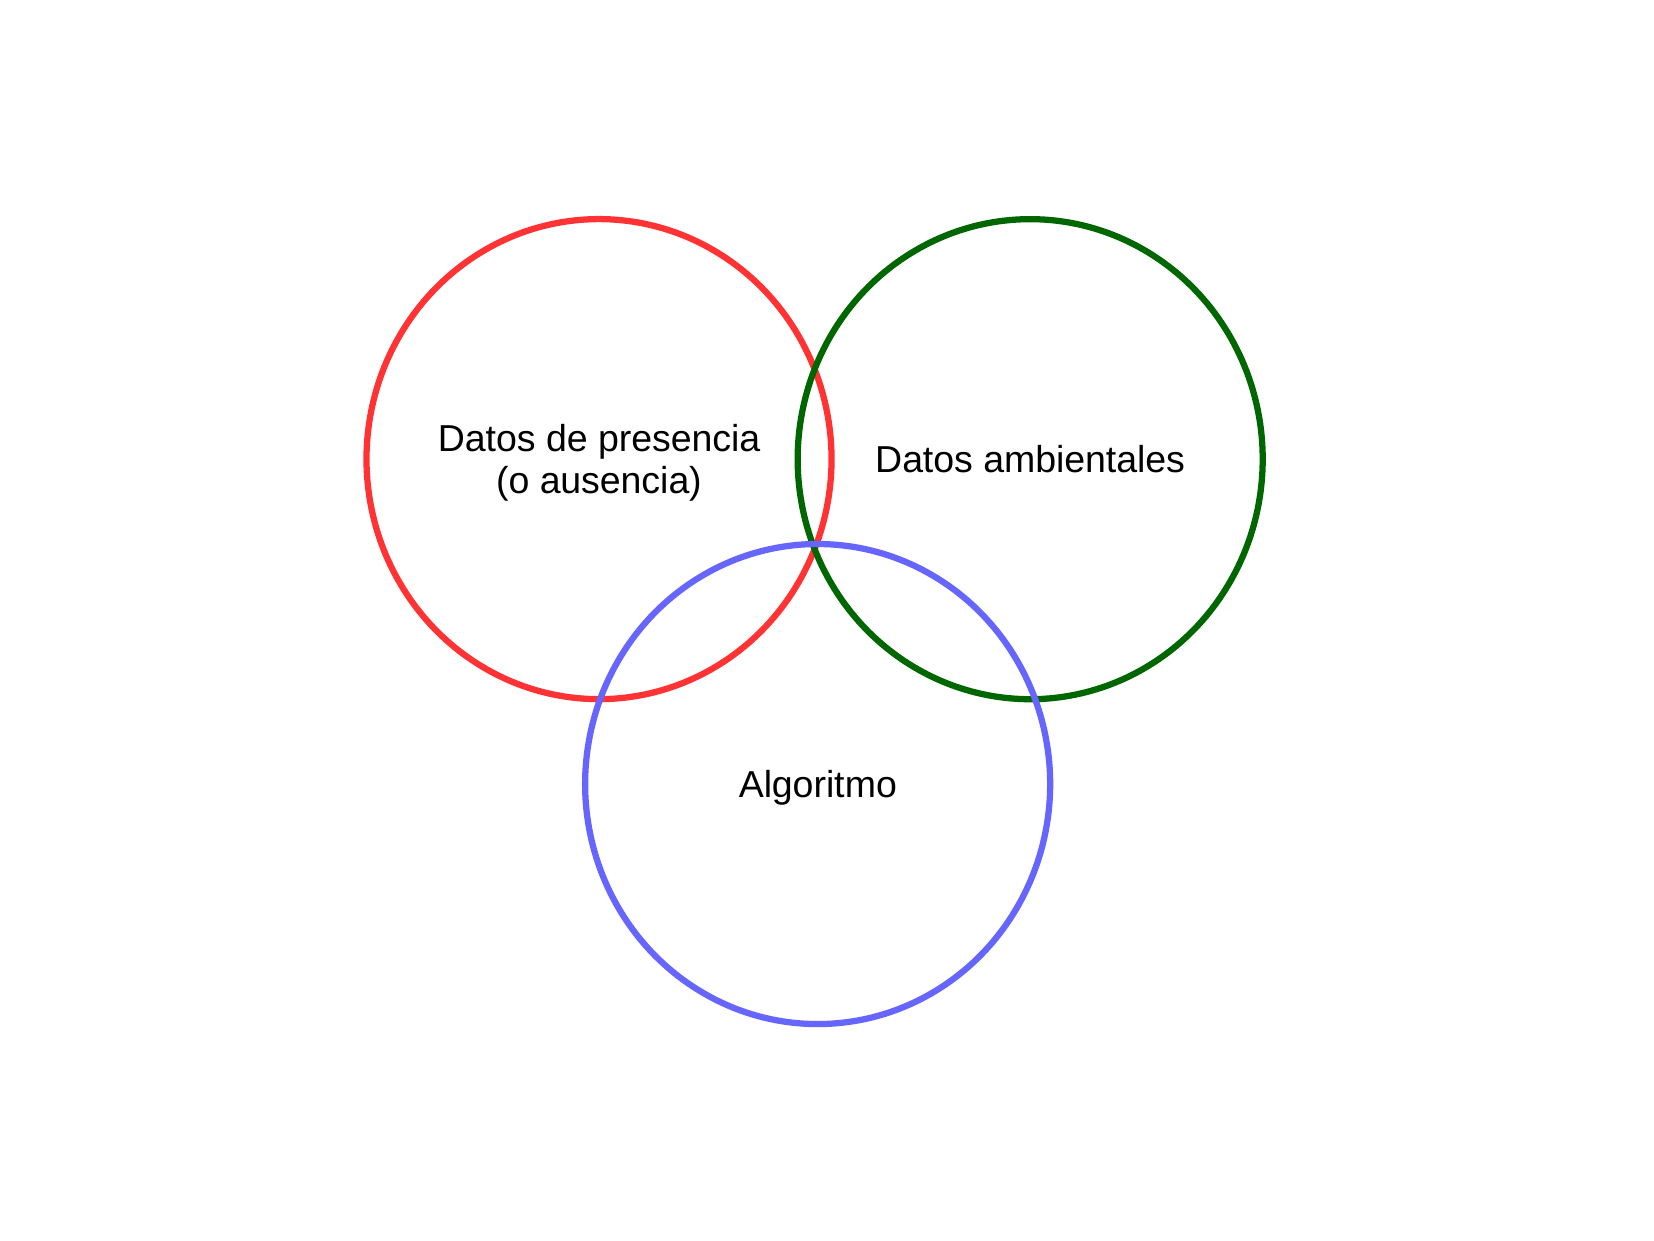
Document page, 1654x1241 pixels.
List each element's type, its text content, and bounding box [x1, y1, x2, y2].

text_box Algoritmo [585, 544, 1051, 1025]
text_box Datos ambientales [797, 219, 1263, 700]
text_box Datos de presencia (o ausencia) [366, 219, 815, 700]
